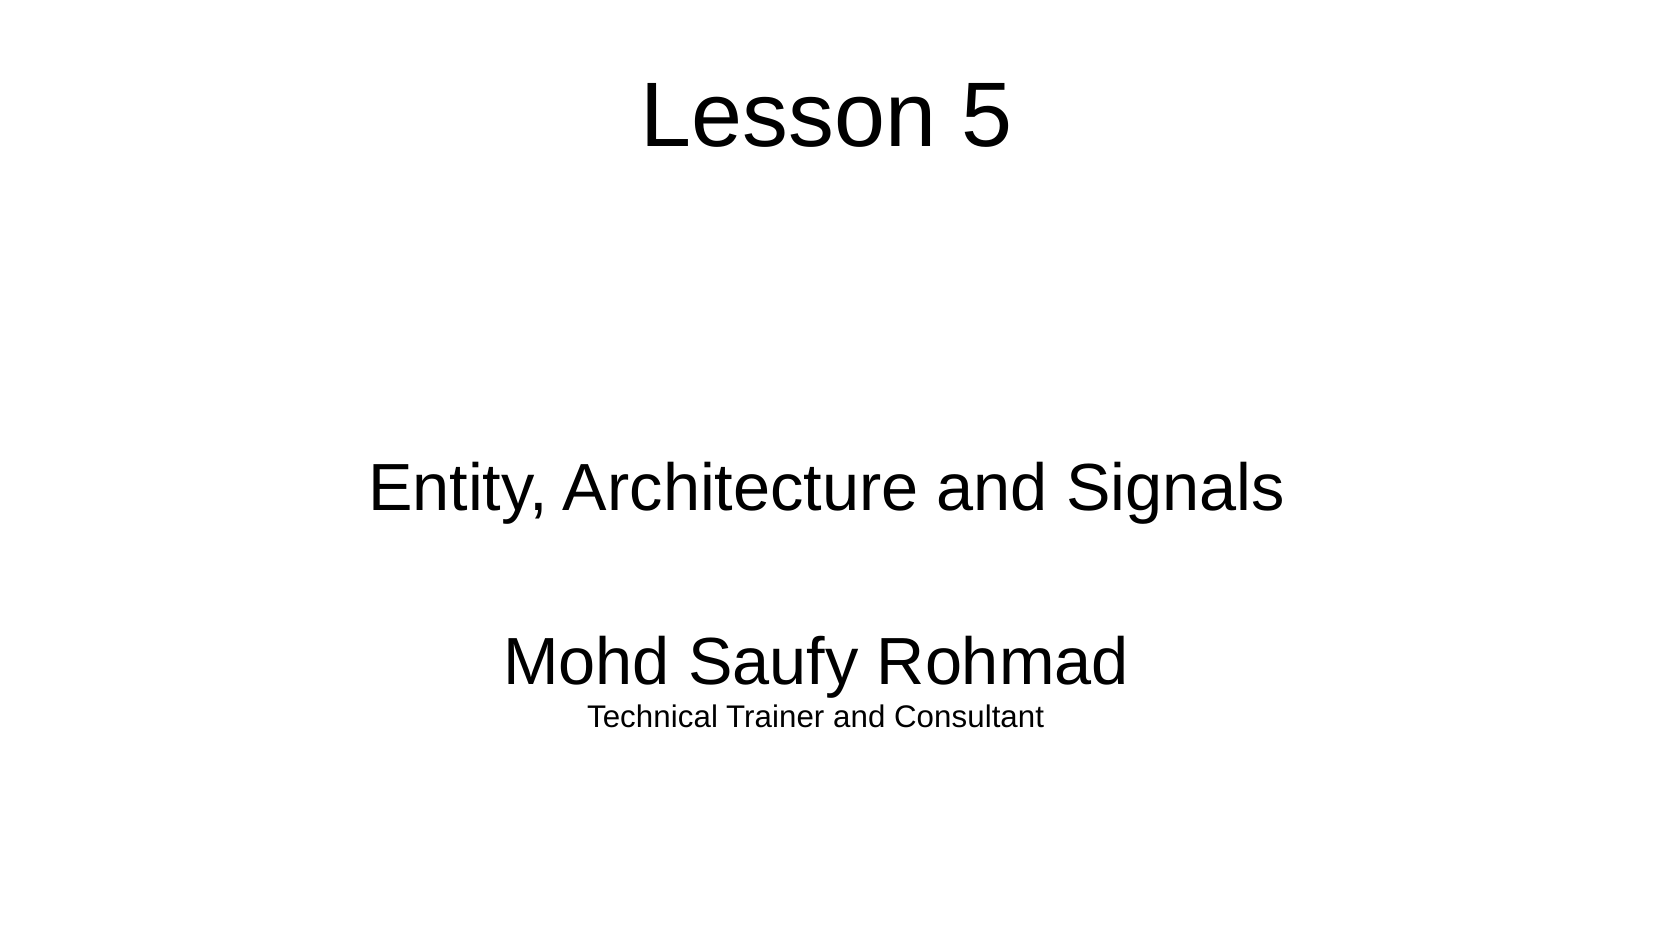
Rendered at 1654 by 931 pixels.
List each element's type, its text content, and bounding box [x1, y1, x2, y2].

text_box Mohd Saufy Rohmad Technical Trainer and Consultant [71, 615, 1561, 743]
subtitle Entity, Architecture and Signals [82, 217, 1571, 758]
title Lesson 5 [82, 37, 1571, 193]
